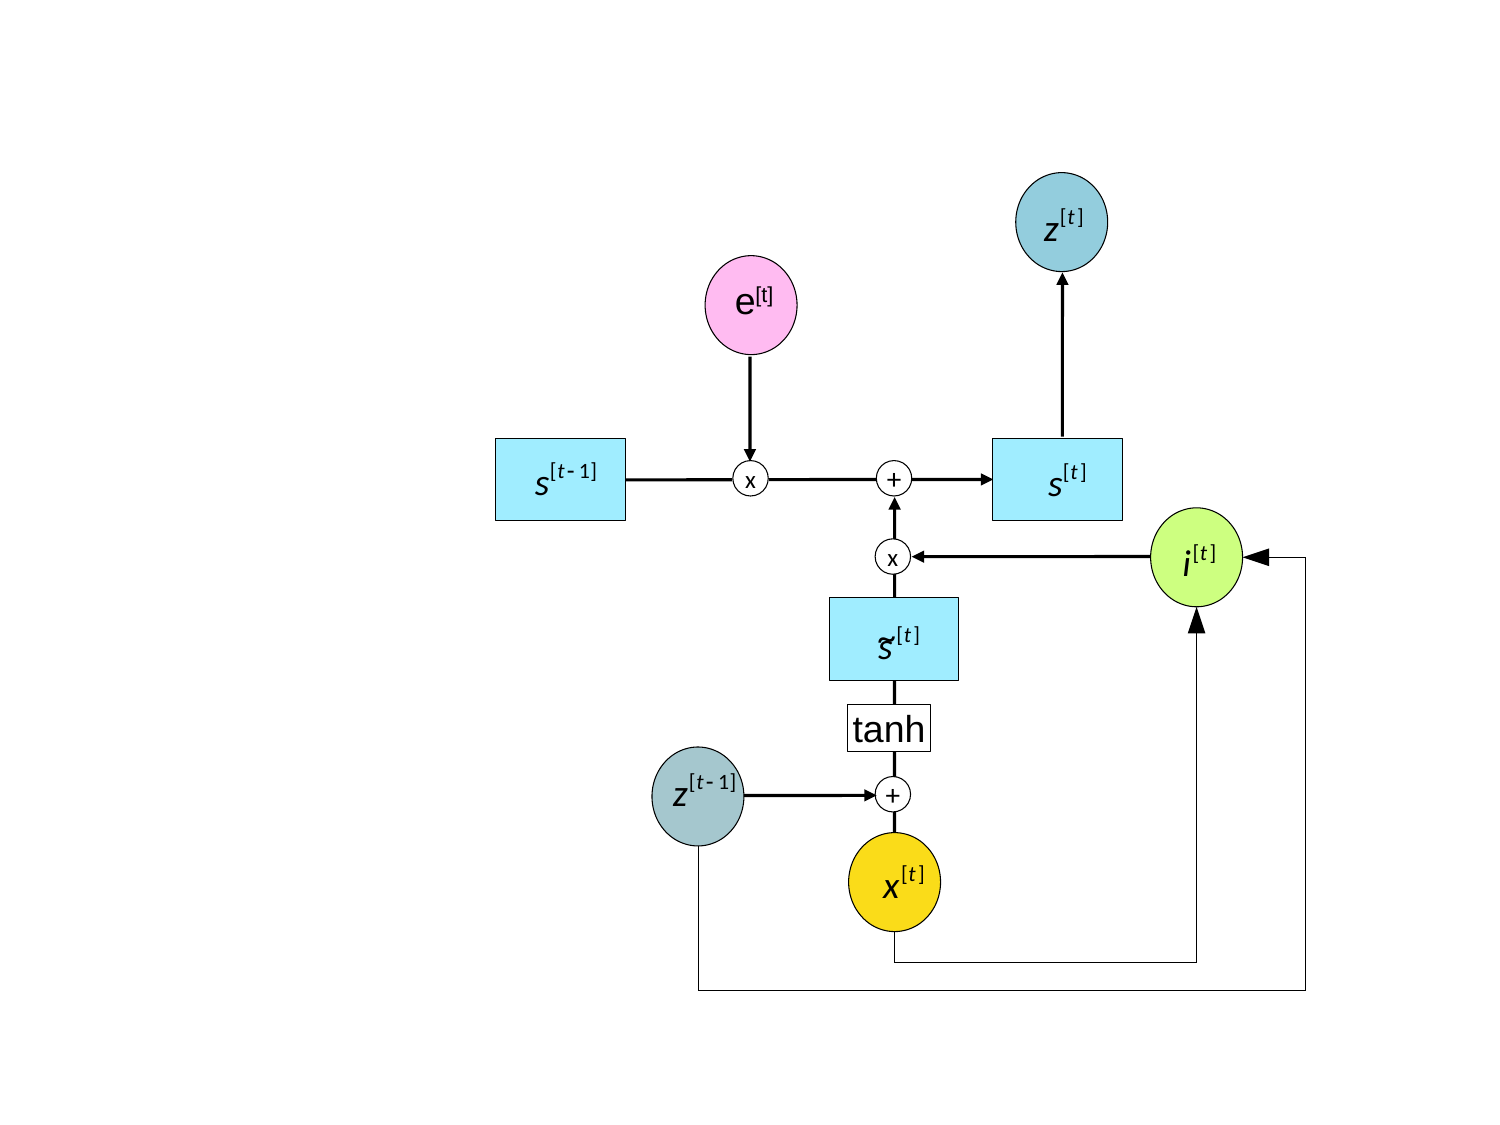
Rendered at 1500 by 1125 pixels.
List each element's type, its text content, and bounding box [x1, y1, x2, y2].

text_box + [876, 460, 912, 497]
text_box [992, 438, 1123, 521]
chart [1037, 201, 1091, 248]
chart [666, 766, 742, 814]
text_box x [875, 538, 911, 575]
text_box + [875, 776, 911, 812]
text_box [651, 746, 741, 846]
text_box [1150, 507, 1243, 607]
text_box tanh [847, 704, 931, 752]
text_box [495, 438, 626, 521]
chart [871, 618, 926, 669]
chart [1041, 456, 1092, 507]
chart [1177, 536, 1221, 584]
chart [528, 454, 604, 505]
text_box e[t] [720, 273, 856, 330]
text_box [829, 597, 959, 681]
text_box [705, 255, 791, 355]
text_box x [732, 460, 769, 497]
text_box [1015, 172, 1108, 272]
text_box [848, 832, 941, 932]
chart [876, 857, 930, 905]
